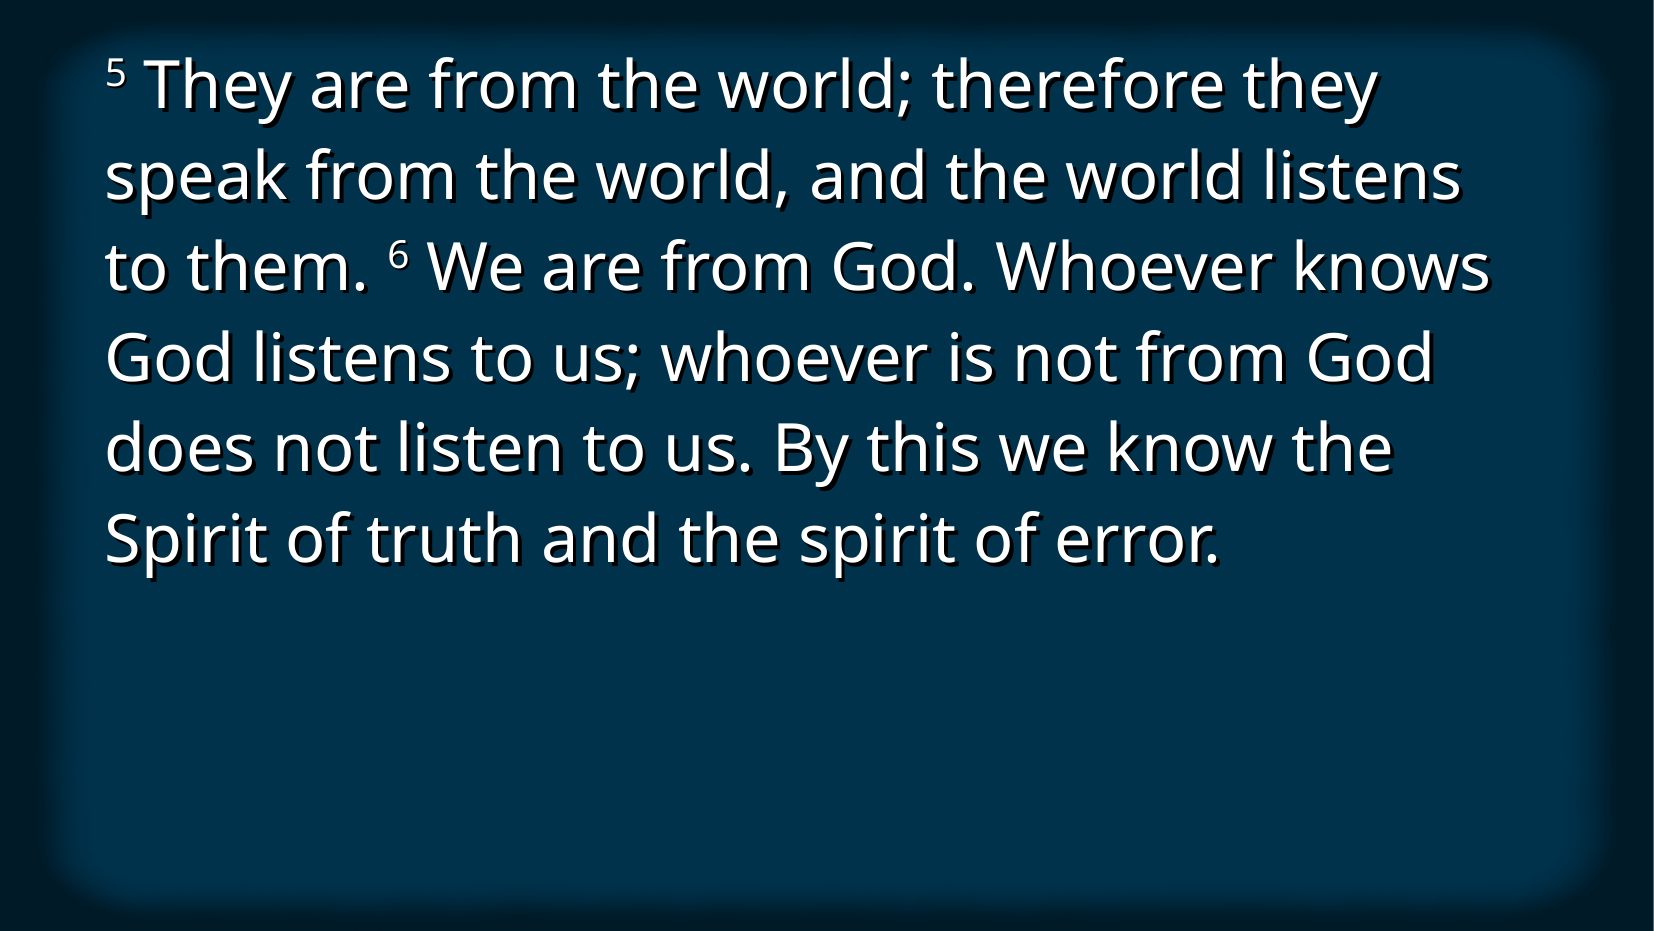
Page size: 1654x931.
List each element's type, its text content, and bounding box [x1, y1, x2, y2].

text_box 5 They are from the world; therefore they speak from the world, and the world listens to them. 6 We are from God. Whoever knows God listens to us; whoever is not from God does not listen to us. By this we know the Spirit of truth and the spirit of error. [90, 30, 1561, 578]
picture [0, 0, 1654, 931]
